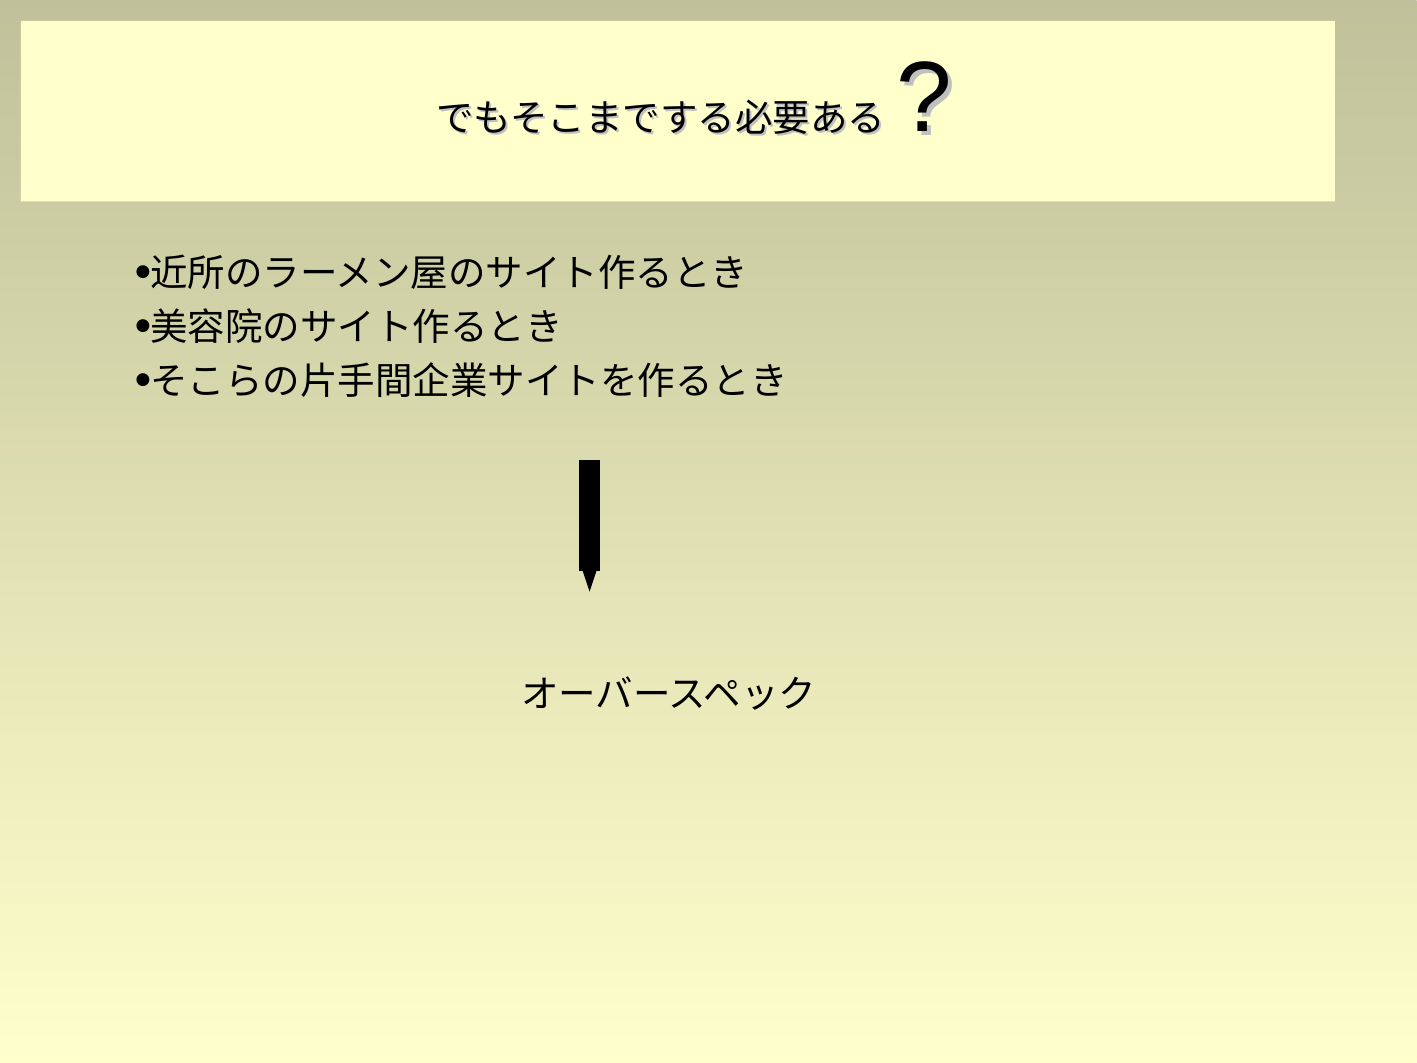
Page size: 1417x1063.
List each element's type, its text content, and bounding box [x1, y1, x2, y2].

text_box でもそこまでする必要ある? [22, 33, 1365, 300]
text_box [20, 20, 1335, 202]
text_box 近所のラーメン屋のサイト作るとき 美容院のサイト作るとき そこらの片手間企業サイトを作るとき [120, 235, 1323, 499]
text_box オーバースペック [87, 656, 1251, 863]
